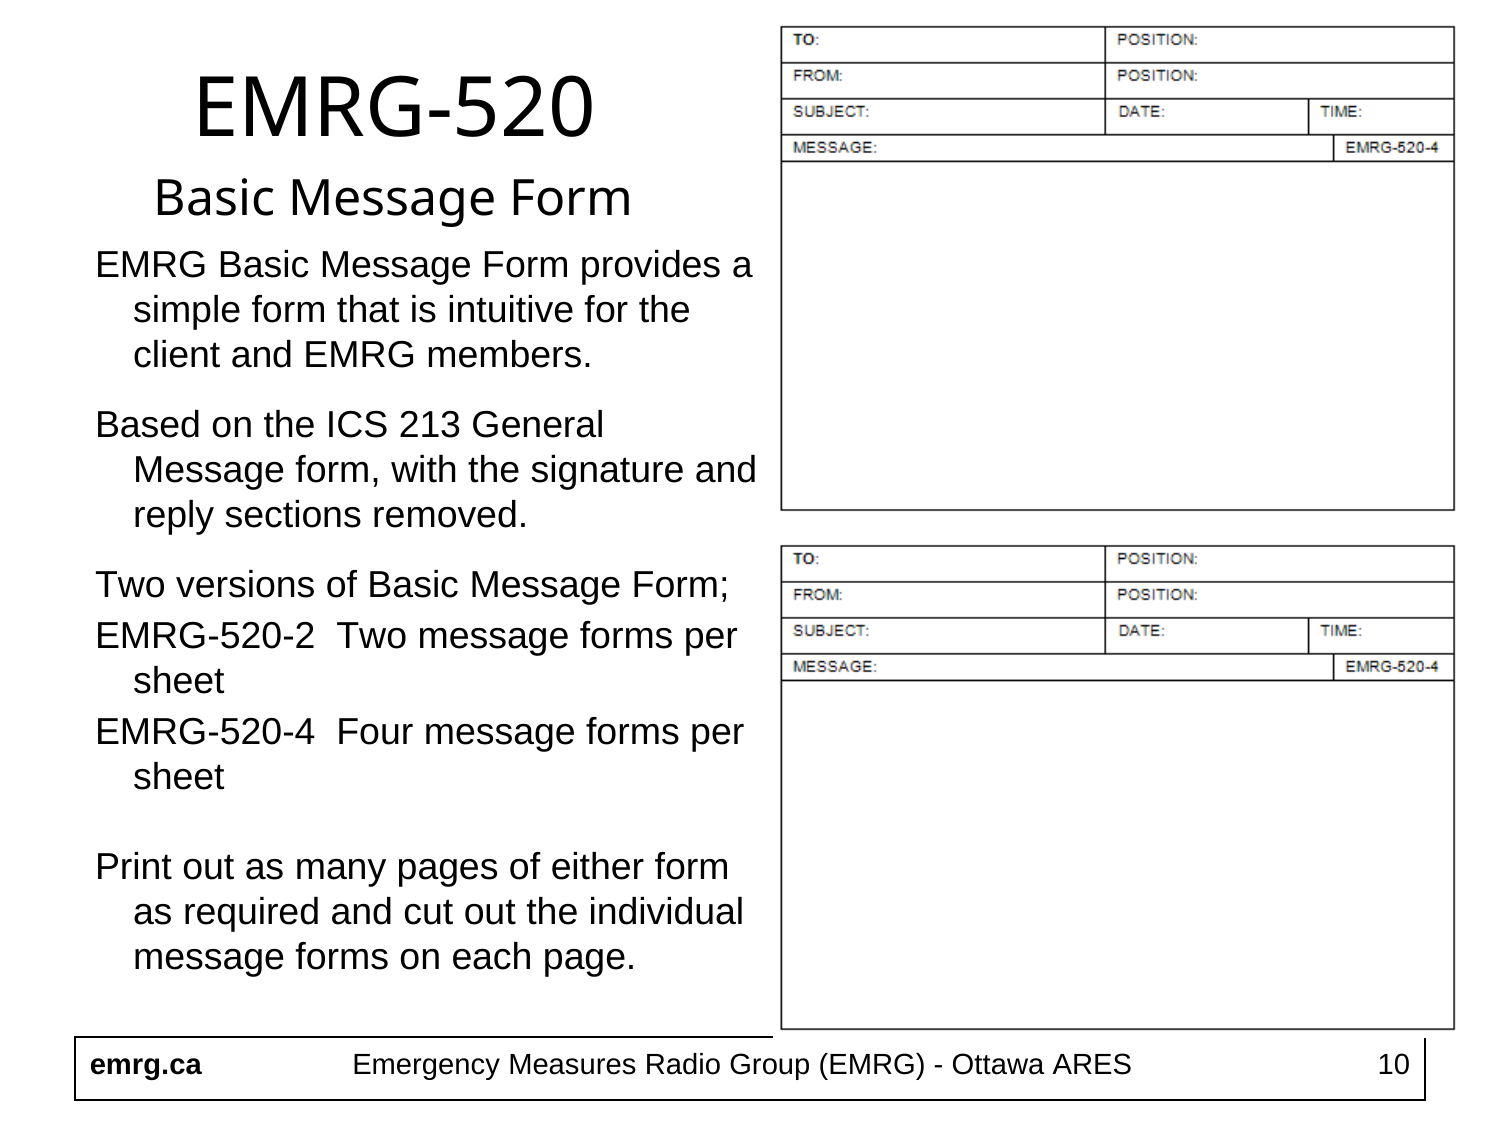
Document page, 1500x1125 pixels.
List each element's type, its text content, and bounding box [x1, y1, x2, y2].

text_box EMRG Basic Message Form provides a simple form that is intuitive for the client and EMRG members. Based on the ICS 213 General Message form, with the signature and reply sections removed. Two versions of Basic Message Form; EMRG-520-2 Two message forms per sheet EMRG-520-4 Four message forms per sheet Print out as many pages of either form as required and cut out the individual message forms on each page. [80, 232, 774, 986]
picture [773, 17, 1463, 1038]
text_box <number> [1246, 1038, 1426, 1103]
title EMRG-520 Basic Message Form [54, 45, 734, 233]
text_box Emergency Measures Radio Group (EMRG) - Ottawa ARES [247, 1037, 1238, 1103]
